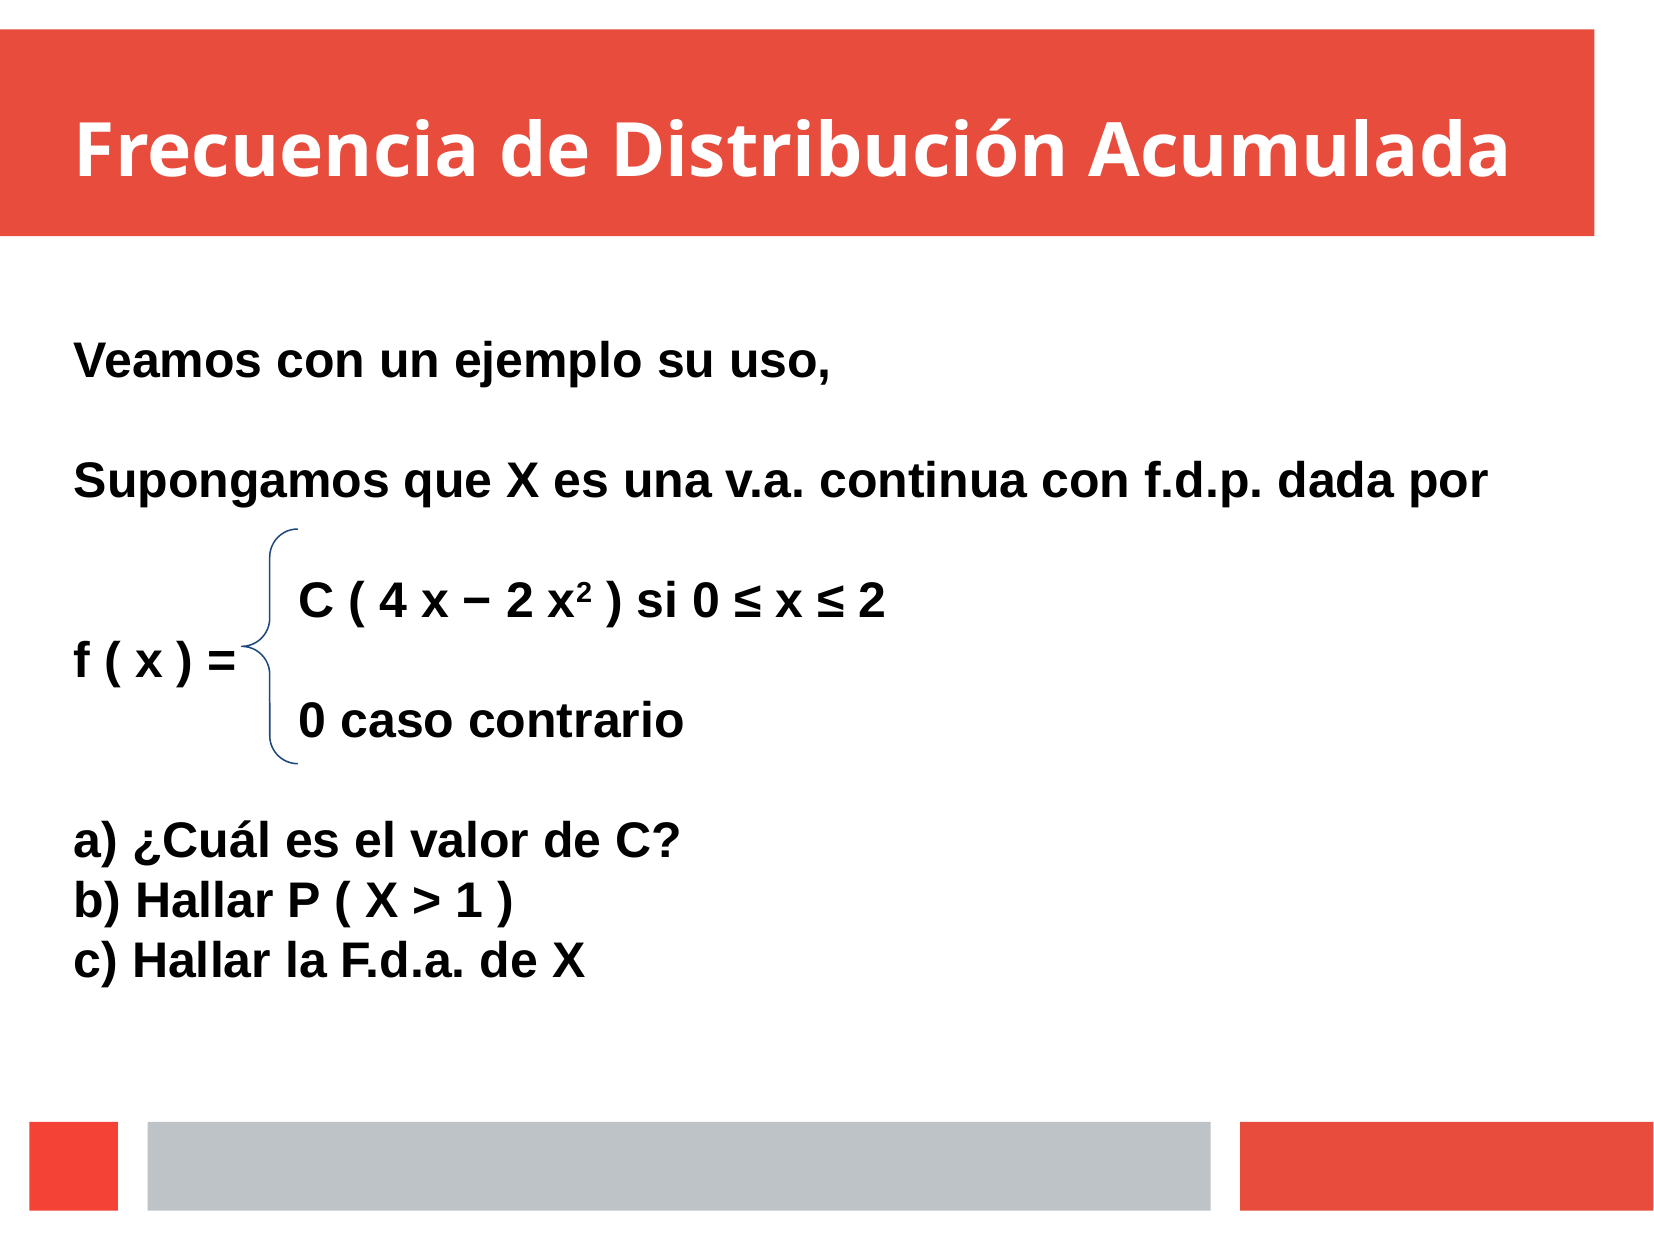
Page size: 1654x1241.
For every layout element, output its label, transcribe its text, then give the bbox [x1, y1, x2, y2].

title Frecuencia de Distribución Acumulada [59, 59, 1595, 207]
list Veamos con un ejemplo su uso, Supongamos que X es una v.a. continua con f.d.p. dada por C ( 4 x − 2 x2 ) si 0 ≤ x ≤ 2 f ( x ) = 0 caso contrario a) ¿Cuál es el valor de C? b) Hallar P ( X > 1 ) c) Hallar la F.d.a. de X [59, 312, 1532, 595]
